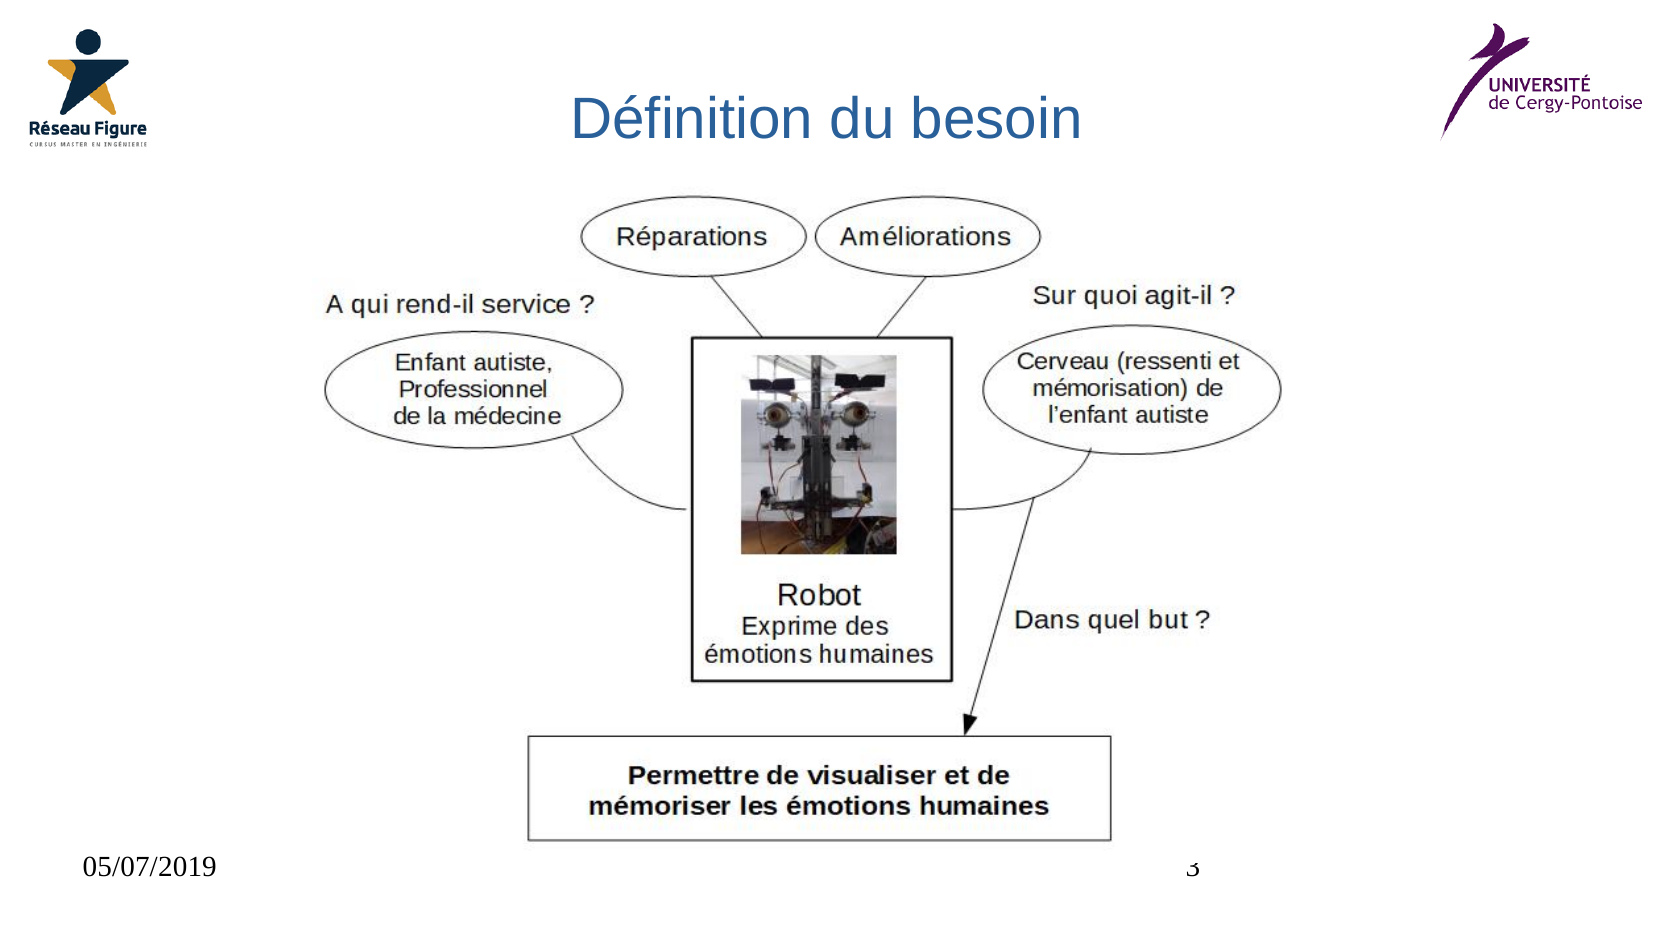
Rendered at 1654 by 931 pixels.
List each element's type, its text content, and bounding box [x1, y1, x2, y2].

text_box 05/07/2019 [82, 847, 468, 912]
picture [295, 165, 1312, 863]
title Définition du besoin [82, 37, 1571, 193]
text_box [1185, 847, 1571, 912]
